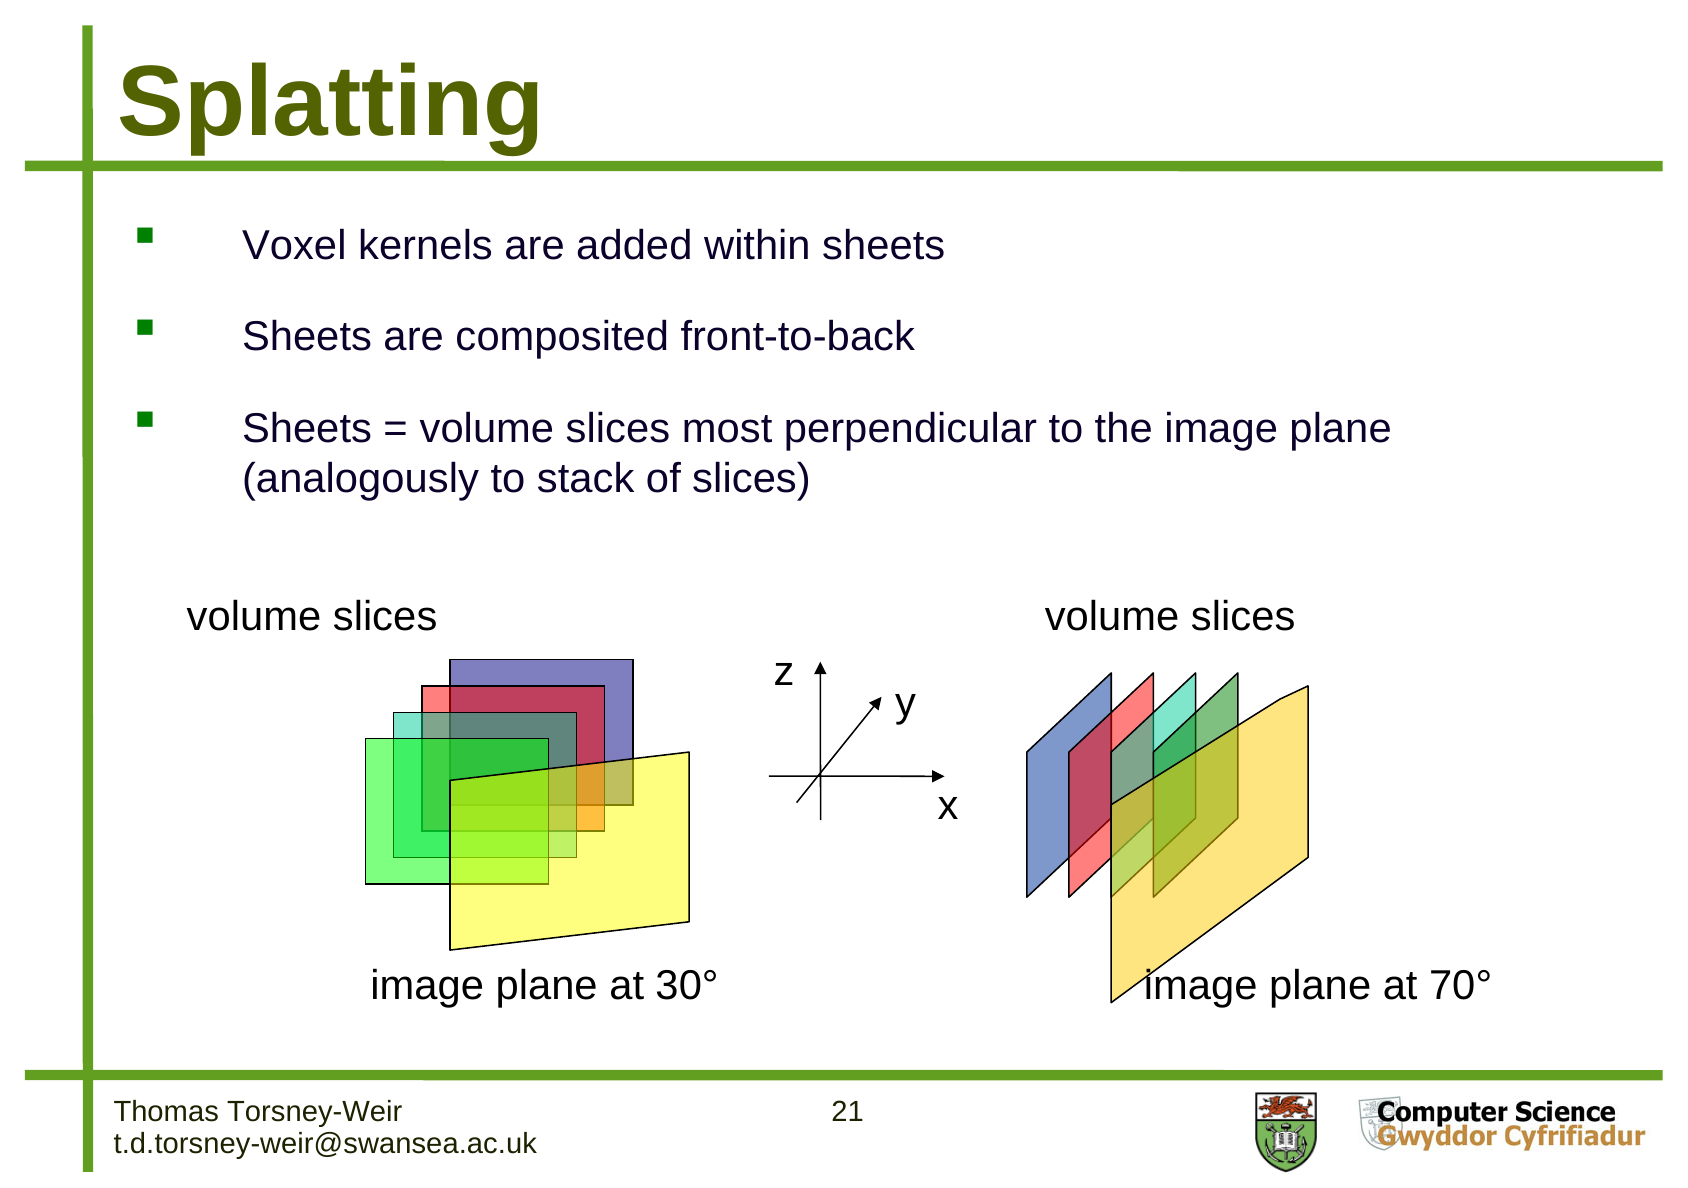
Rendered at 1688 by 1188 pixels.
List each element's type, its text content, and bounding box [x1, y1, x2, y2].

text_box volume slices [1028, 580, 1313, 648]
list Voxel kernels are added within sheets Sheets are composited front-to-back Sheets = volume slices most perpendicular to the image plane (analogously to stack of slices) [117, 209, 1624, 1060]
picture [1240, 1092, 1654, 1173]
text_box y [878, 666, 943, 733]
title Splatting [101, 29, 1666, 166]
text_box [1026, 672, 1309, 1003]
text_box x [921, 769, 985, 837]
text_box volume slices [170, 580, 455, 648]
text_box z [757, 635, 821, 702]
text_box image plane at 70° [1127, 950, 1521, 1017]
text_box [365, 659, 690, 950]
text_box image plane at 30° [353, 950, 747, 1017]
